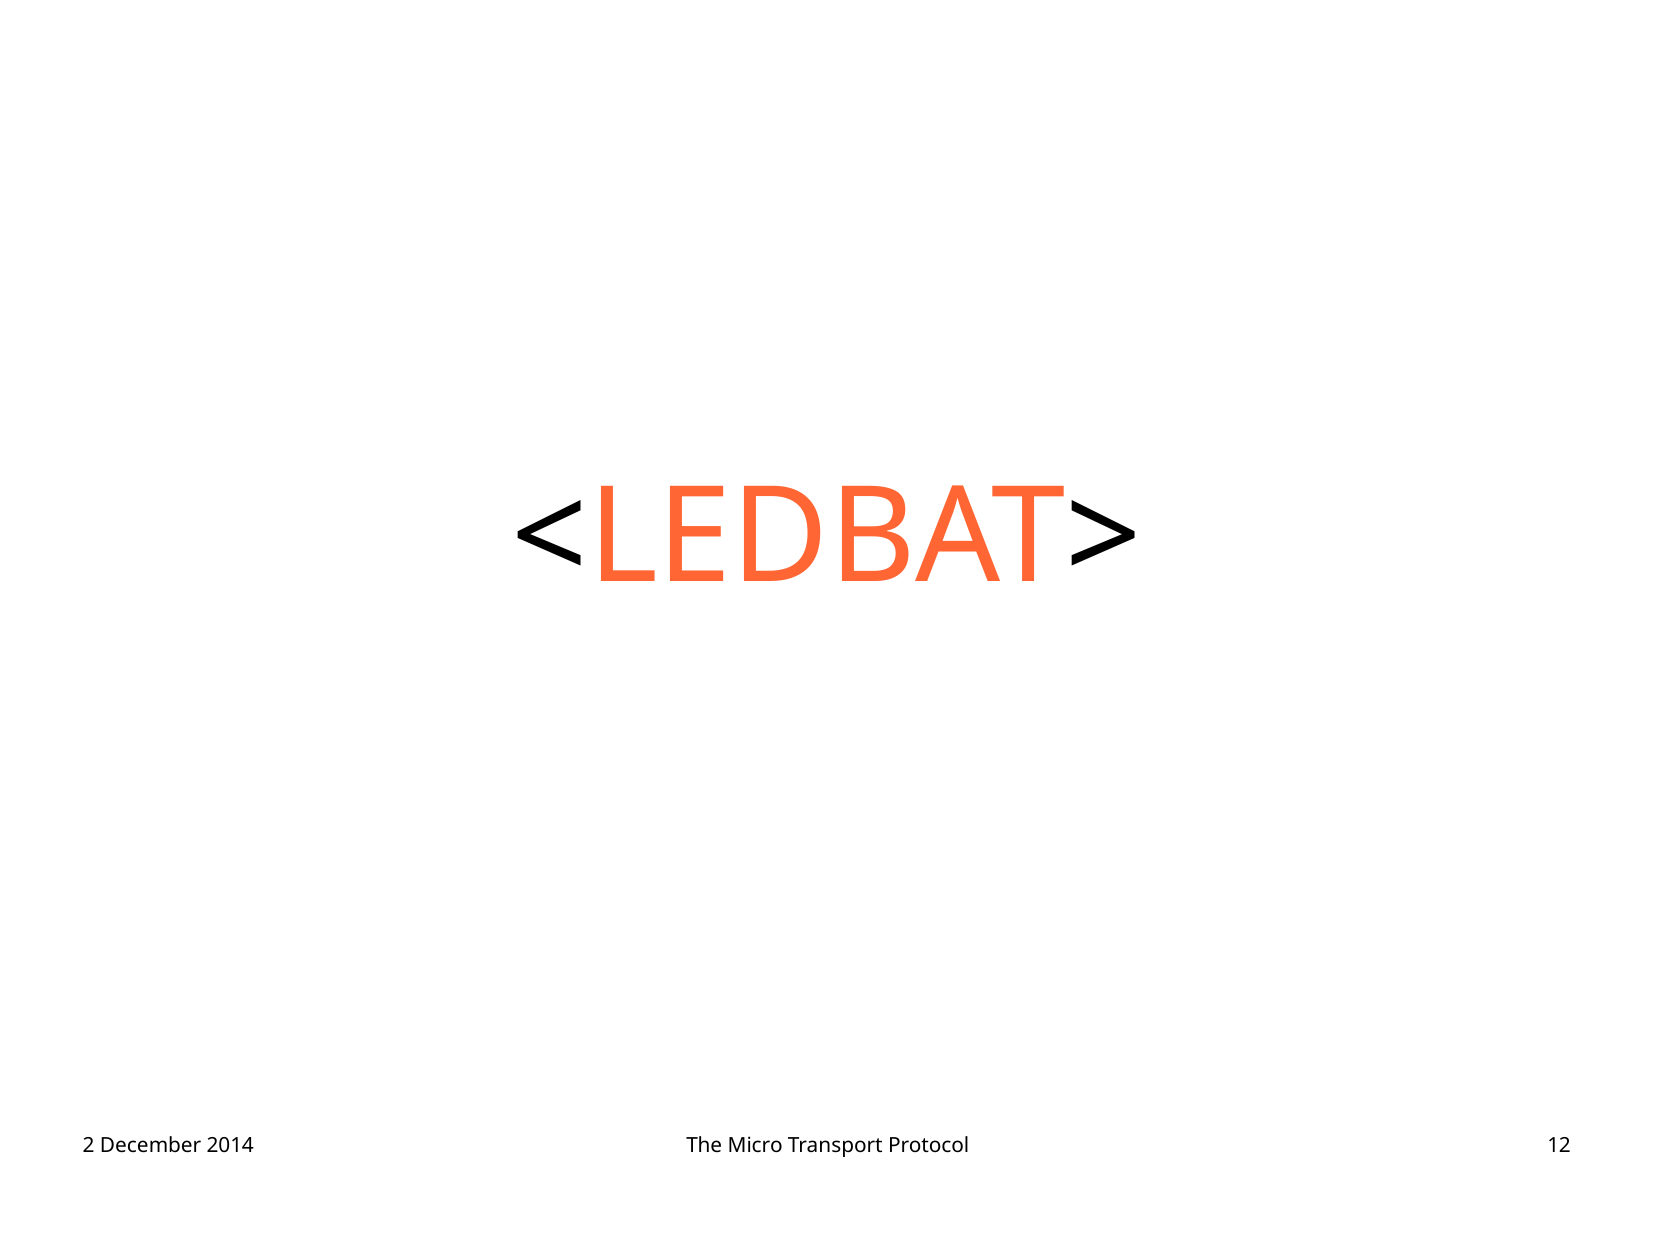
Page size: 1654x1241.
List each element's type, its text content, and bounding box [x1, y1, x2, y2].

subtitle <LEDBAT> [82, 49, 1571, 1010]
